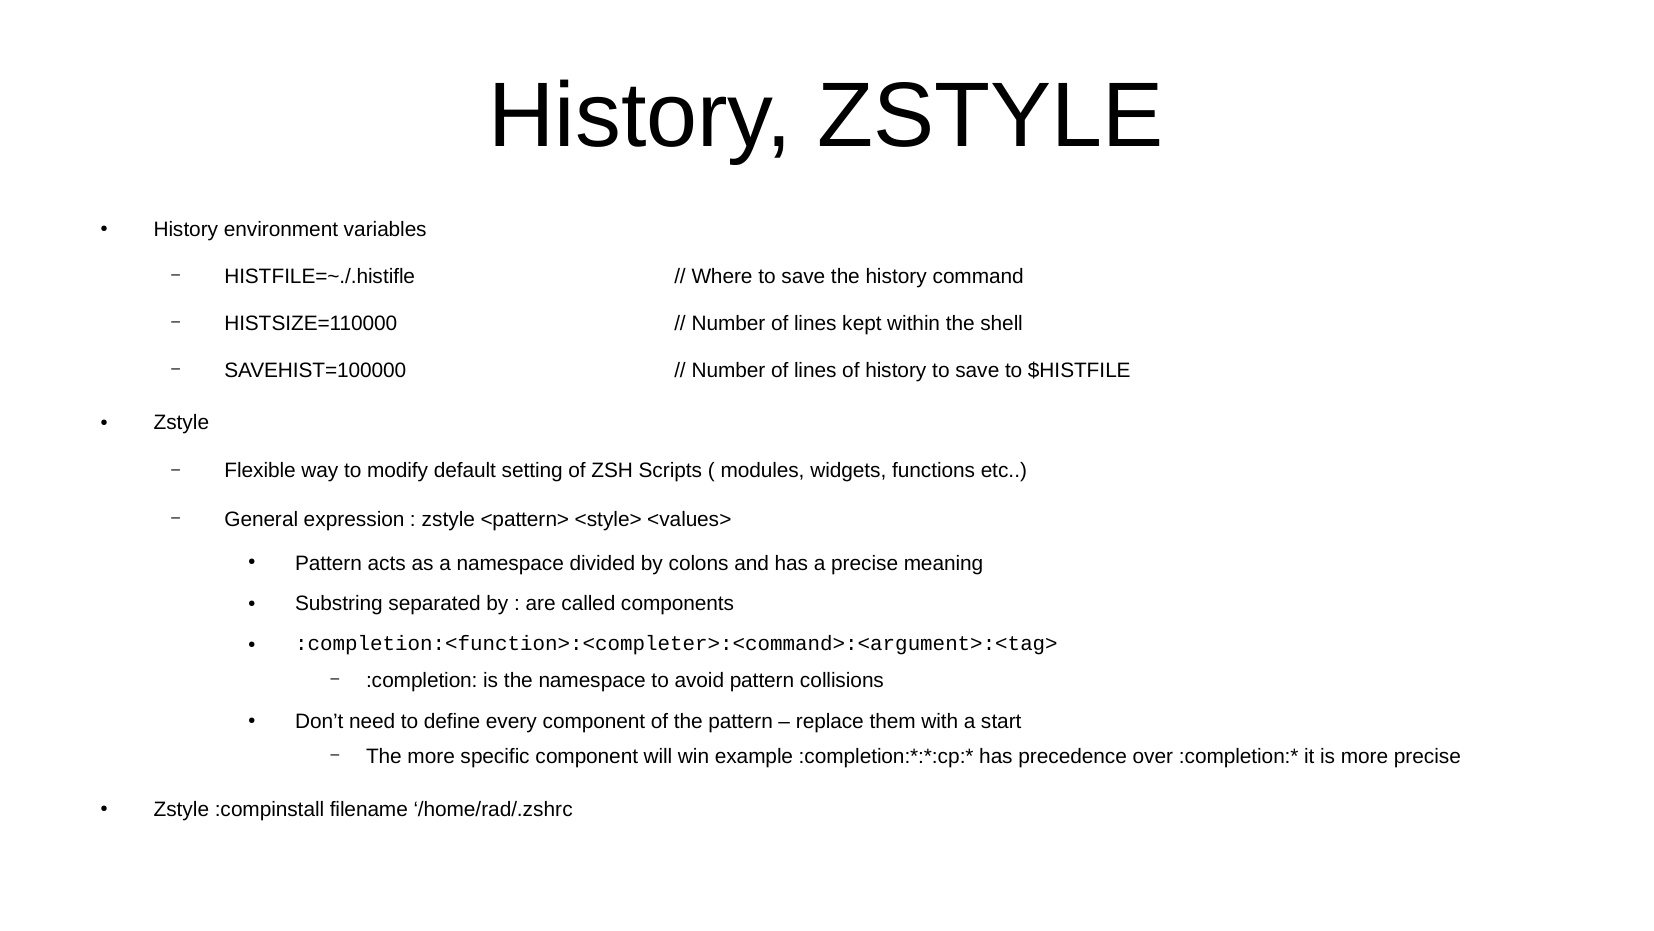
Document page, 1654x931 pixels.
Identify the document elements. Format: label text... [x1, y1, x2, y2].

title History, ZSTYLE [82, 37, 1571, 193]
list History environment variables HISTFILE=~./.histifle // Where to save the history command HISTSIZE=110000 // Number of lines kept within the shell SAVEHIST=100000 // Number of lines of history to save to $HISTFILE Zstyle Flexible way to modify default setting of ZSH Scripts ( modules, widgets, functions etc..) General expression : zstyle <pattern> <style> <values> Pattern acts as a namespace divided by colons and has a precise meaning Substring separated by : are called components :completion:<function>:<completer>:<command>:<argument>:<tag> :completion: is the namespace to avoid pattern collisions Don’t need to define every component of the pattern – replace them with a start The more specific component will win example :completion:*:*:cp:* has precedence over :completion:* it is more precise Zstyle :compinstall filename ‘/home/rad/.zshrc [82, 217, 1613, 901]
